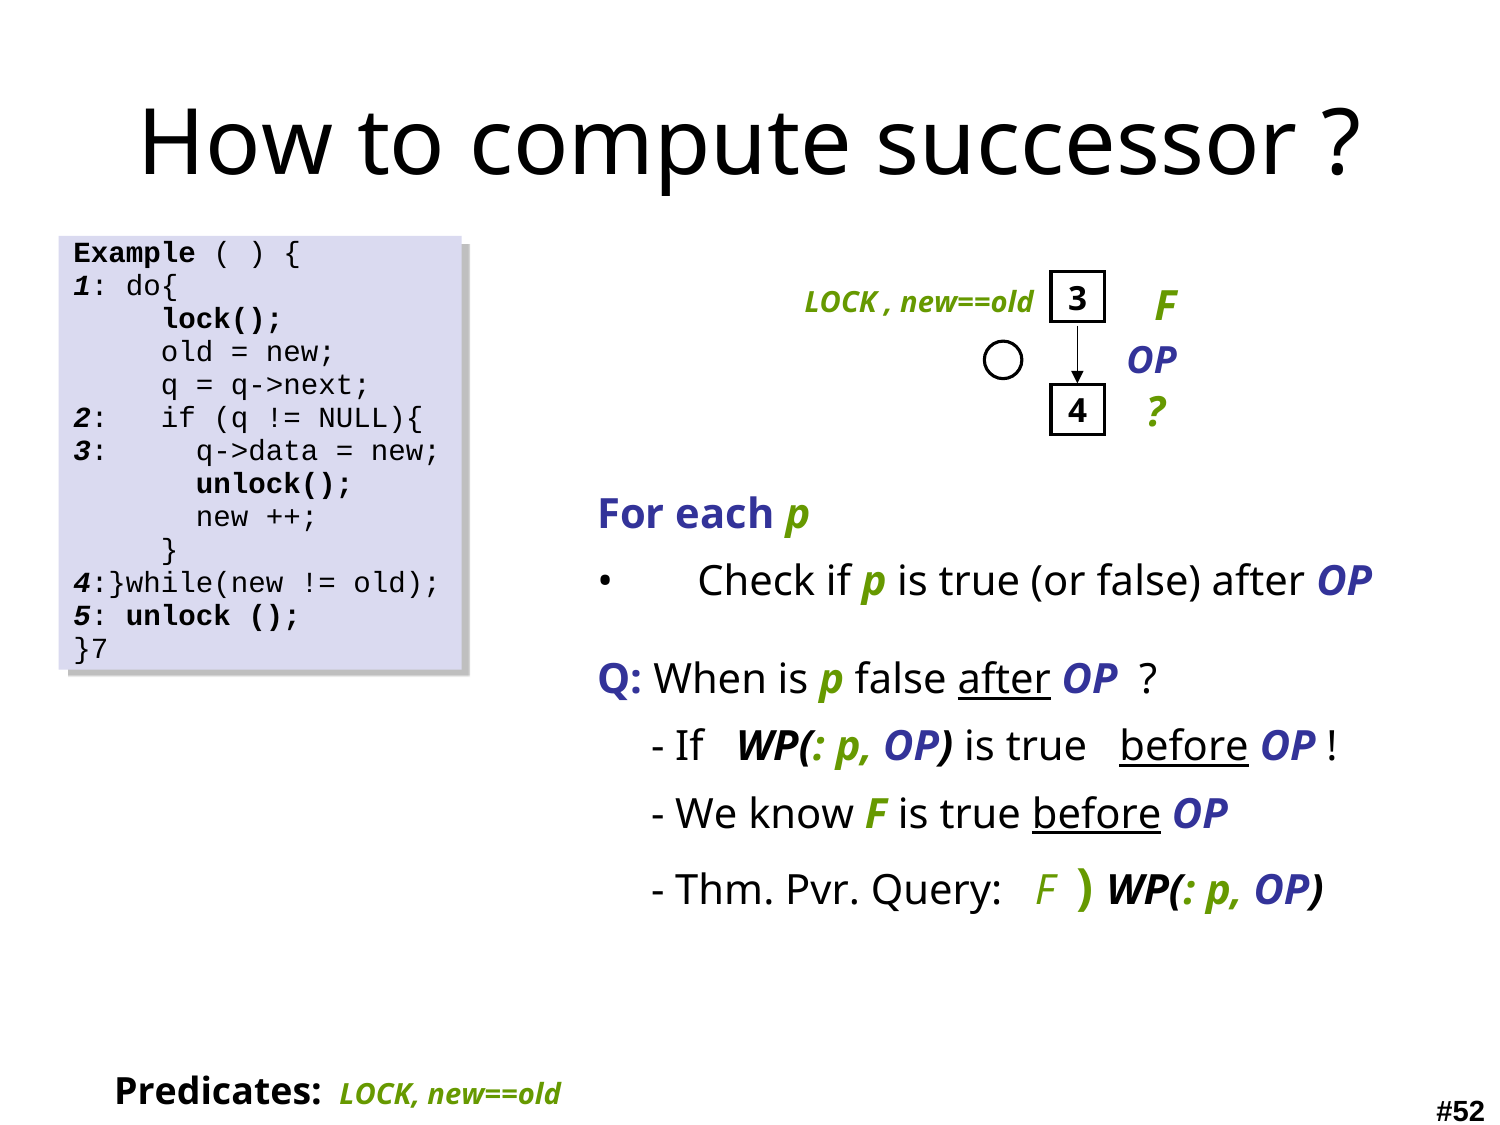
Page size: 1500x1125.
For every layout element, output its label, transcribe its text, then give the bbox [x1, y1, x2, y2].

text_box F [1128, 276, 1177, 338]
title How to compute successor ? [24, 45, 1476, 233]
text_box LOCK , new==old [750, 279, 1034, 327]
text_box Predicates: LOCK, new==old [99, 1064, 596, 1121]
text_box Example ( ) { 1: do{ lock(); old = new; q = q->next; 2: if (q != NULL){ 3: q->data = new; unlock(); new ++; } 4:}while(new != old); 5: unlock (); }7 [58, 235, 462, 670]
text_box For each p Check if p is true (or false) after OP Q: When is p false after OP ? - If WP(: p, OP) is true before OP ! - We know F is true before OP - Thm. Pvr. Query: F ) WP(: p, OP) [582, 475, 1433, 795]
text_box ? [1127, 382, 1176, 444]
text_box OP [1111, 333, 1197, 390]
text_box 3 [1051, 271, 1105, 322]
text_box 4 [1051, 384, 1105, 435]
